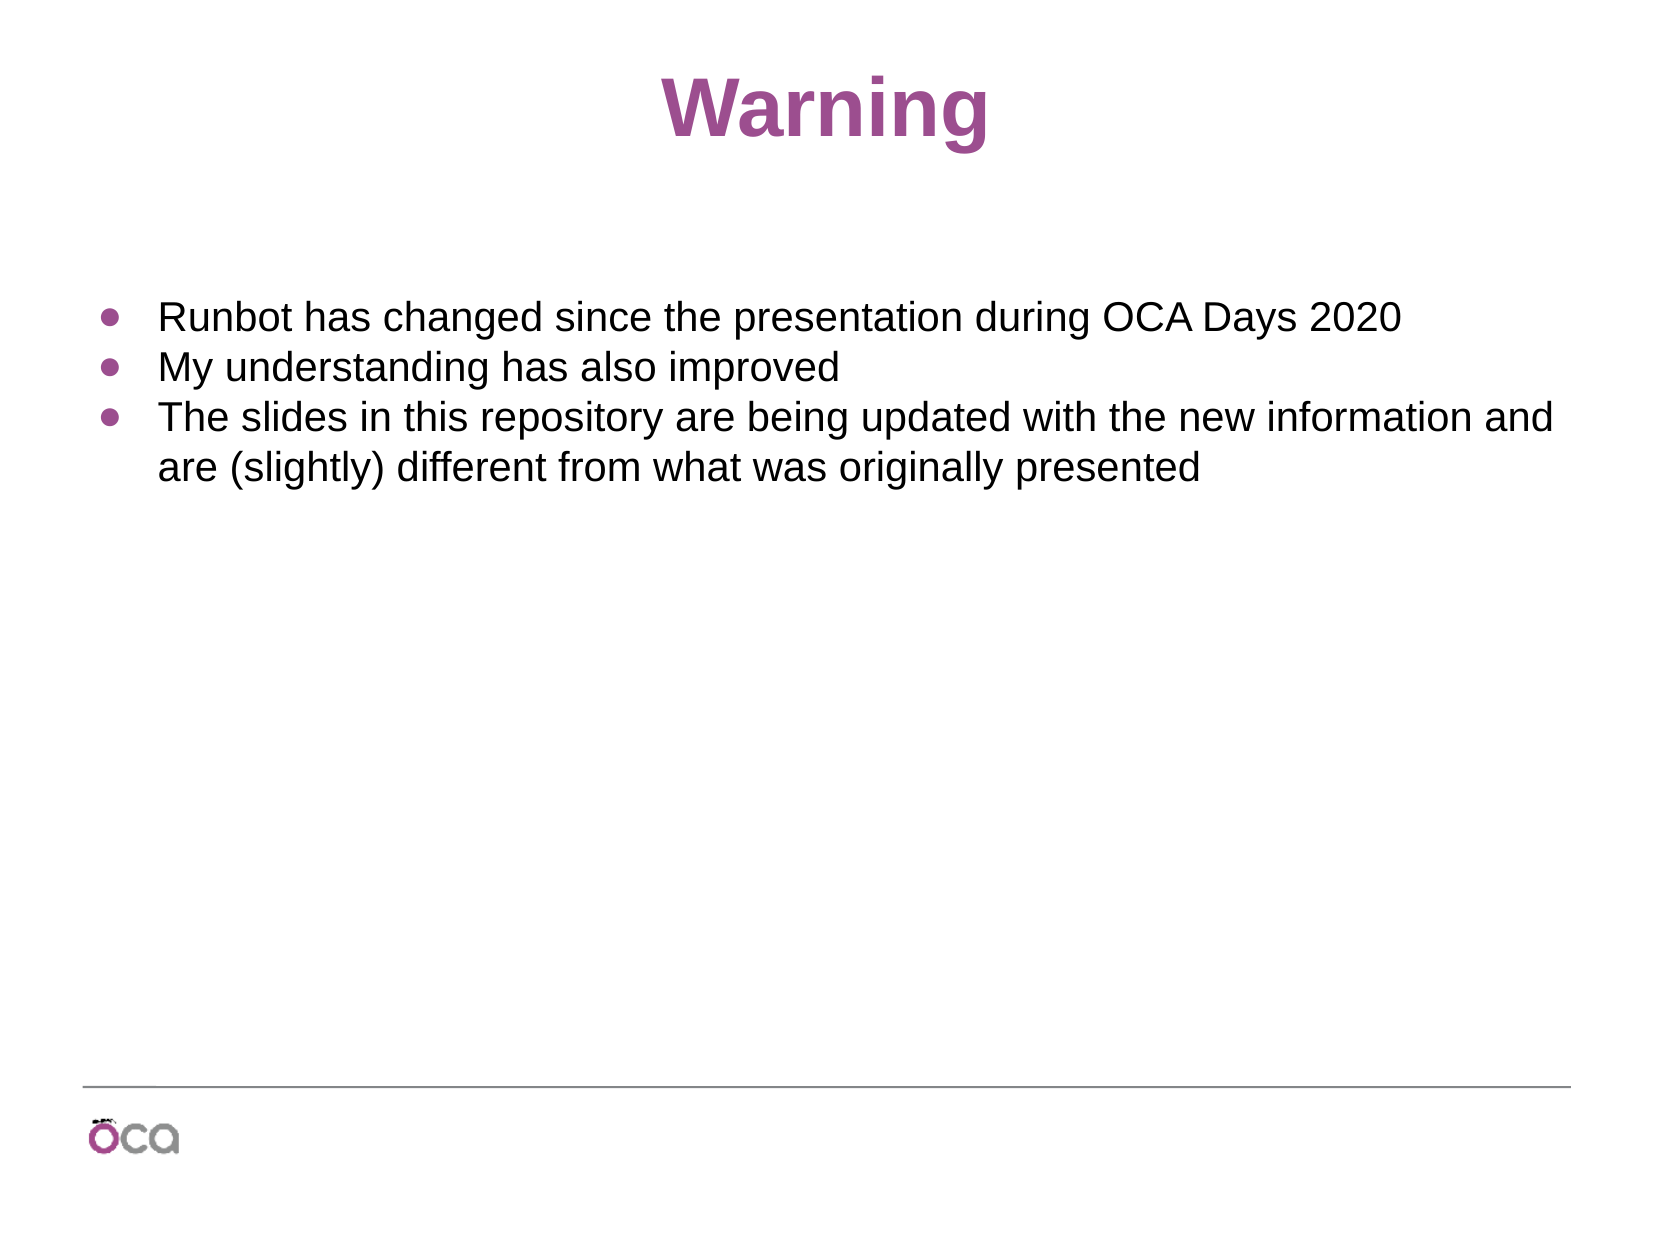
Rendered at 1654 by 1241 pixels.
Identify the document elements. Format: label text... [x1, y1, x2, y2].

picture [82, 1089, 186, 1191]
title Warning [82, 0, 1571, 207]
list Runbot has changed since the presentation during OCA Days 2020 My understanding has also improved The slides in this repository are being updated with the new information and are (slightly) different from what was originally presented [82, 290, 1571, 1010]
